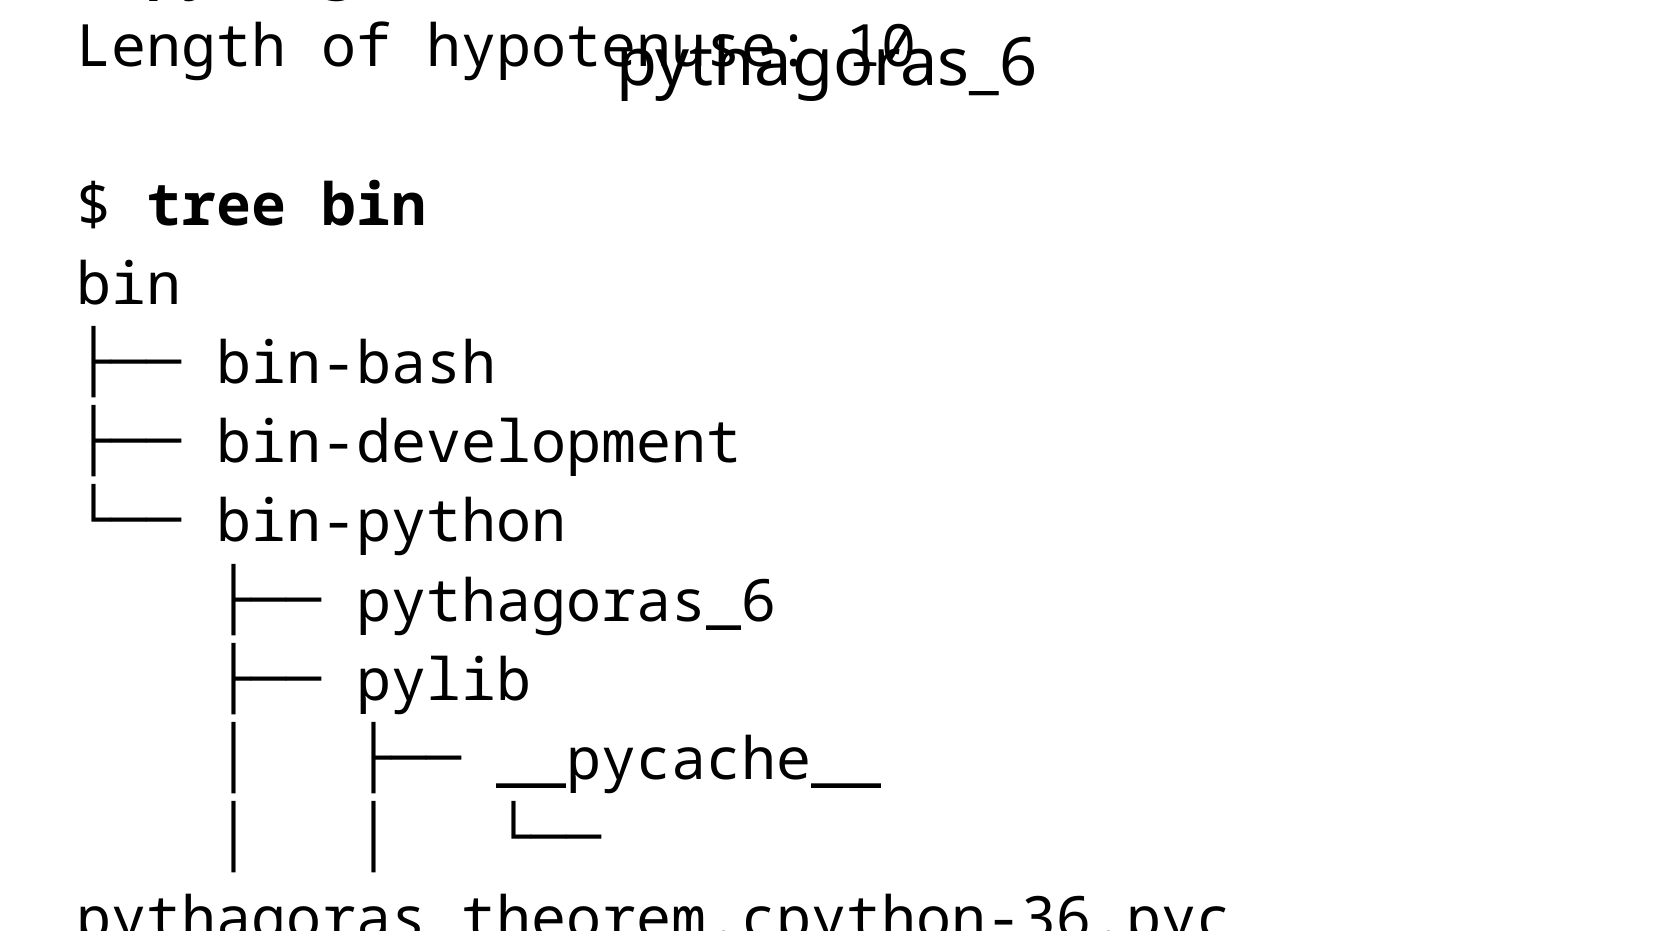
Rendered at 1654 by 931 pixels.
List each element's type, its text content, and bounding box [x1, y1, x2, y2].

text_box $ pythagoras_6 6 8 Length of hypotenuse: 10 $ tree bin bin ├── bin-bash ├── bin-development └── bin-python ├── pythagoras_6 ├── pylib │ ├── __pycache__ │ │ └── pythagoras_theorem.cpython-36.pyc │ └── pythagoras_theorem.py │ [76, 111, 1565, 927]
title pythagoras_6 [82, 7, 1571, 113]
